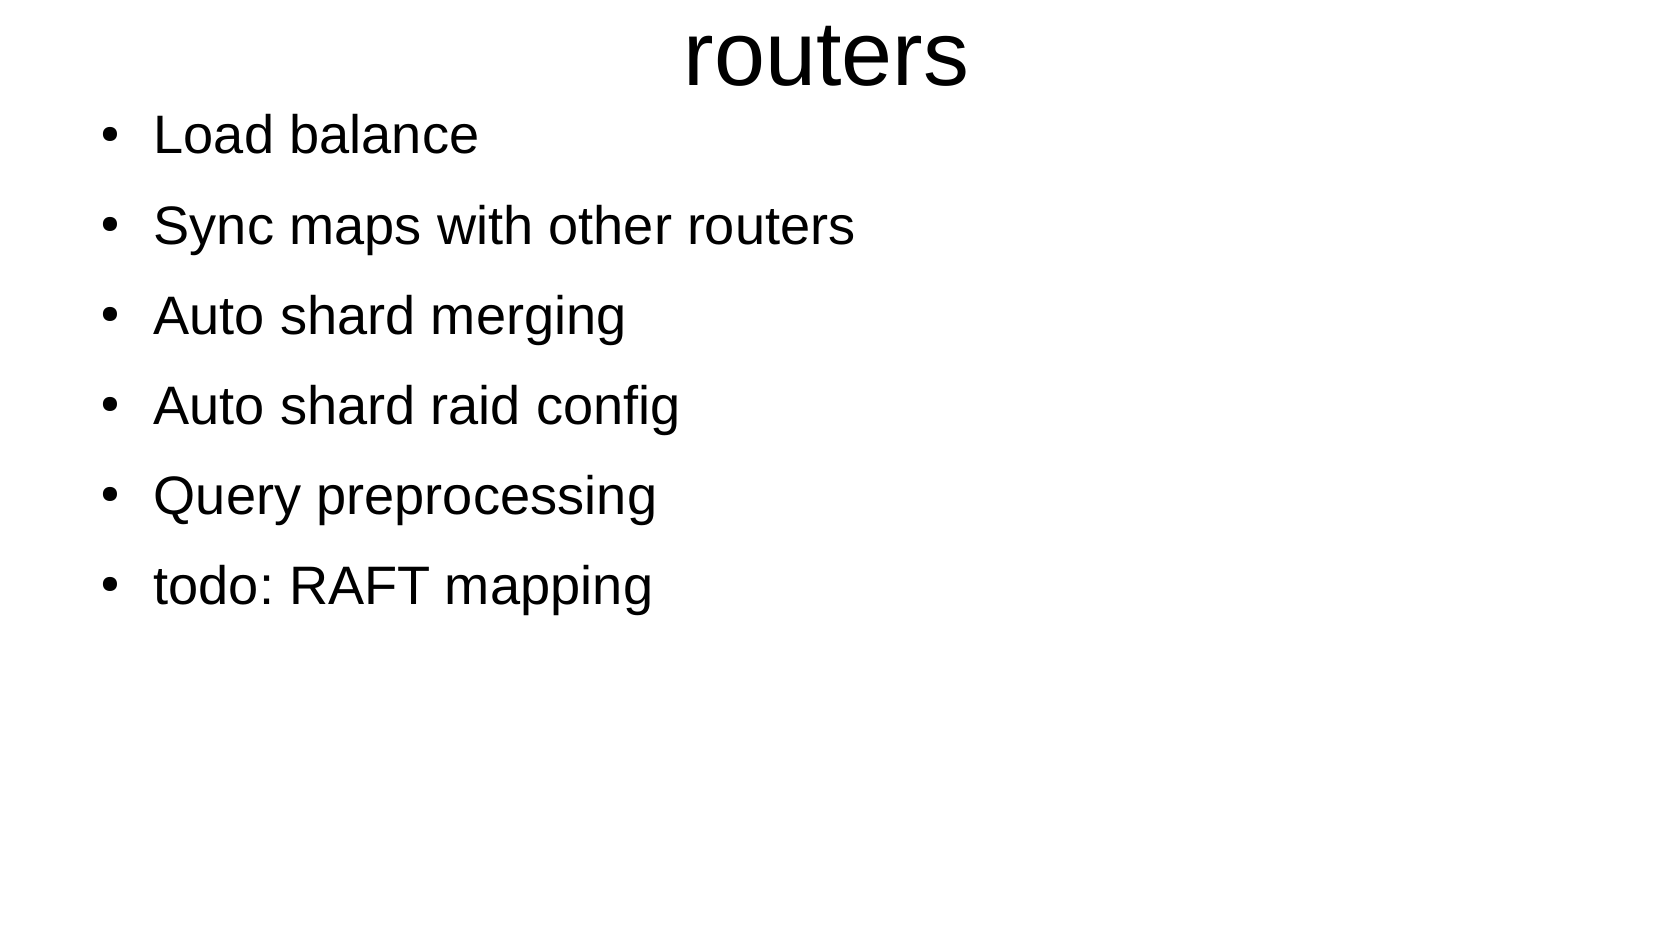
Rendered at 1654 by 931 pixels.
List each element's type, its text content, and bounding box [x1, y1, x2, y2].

title routers [82, 2, 1571, 105]
list Load balance Sync maps with other routers Auto shard merging Auto shard raid config Query preprocessing todo: RAFT mapping [82, 105, 1571, 901]
